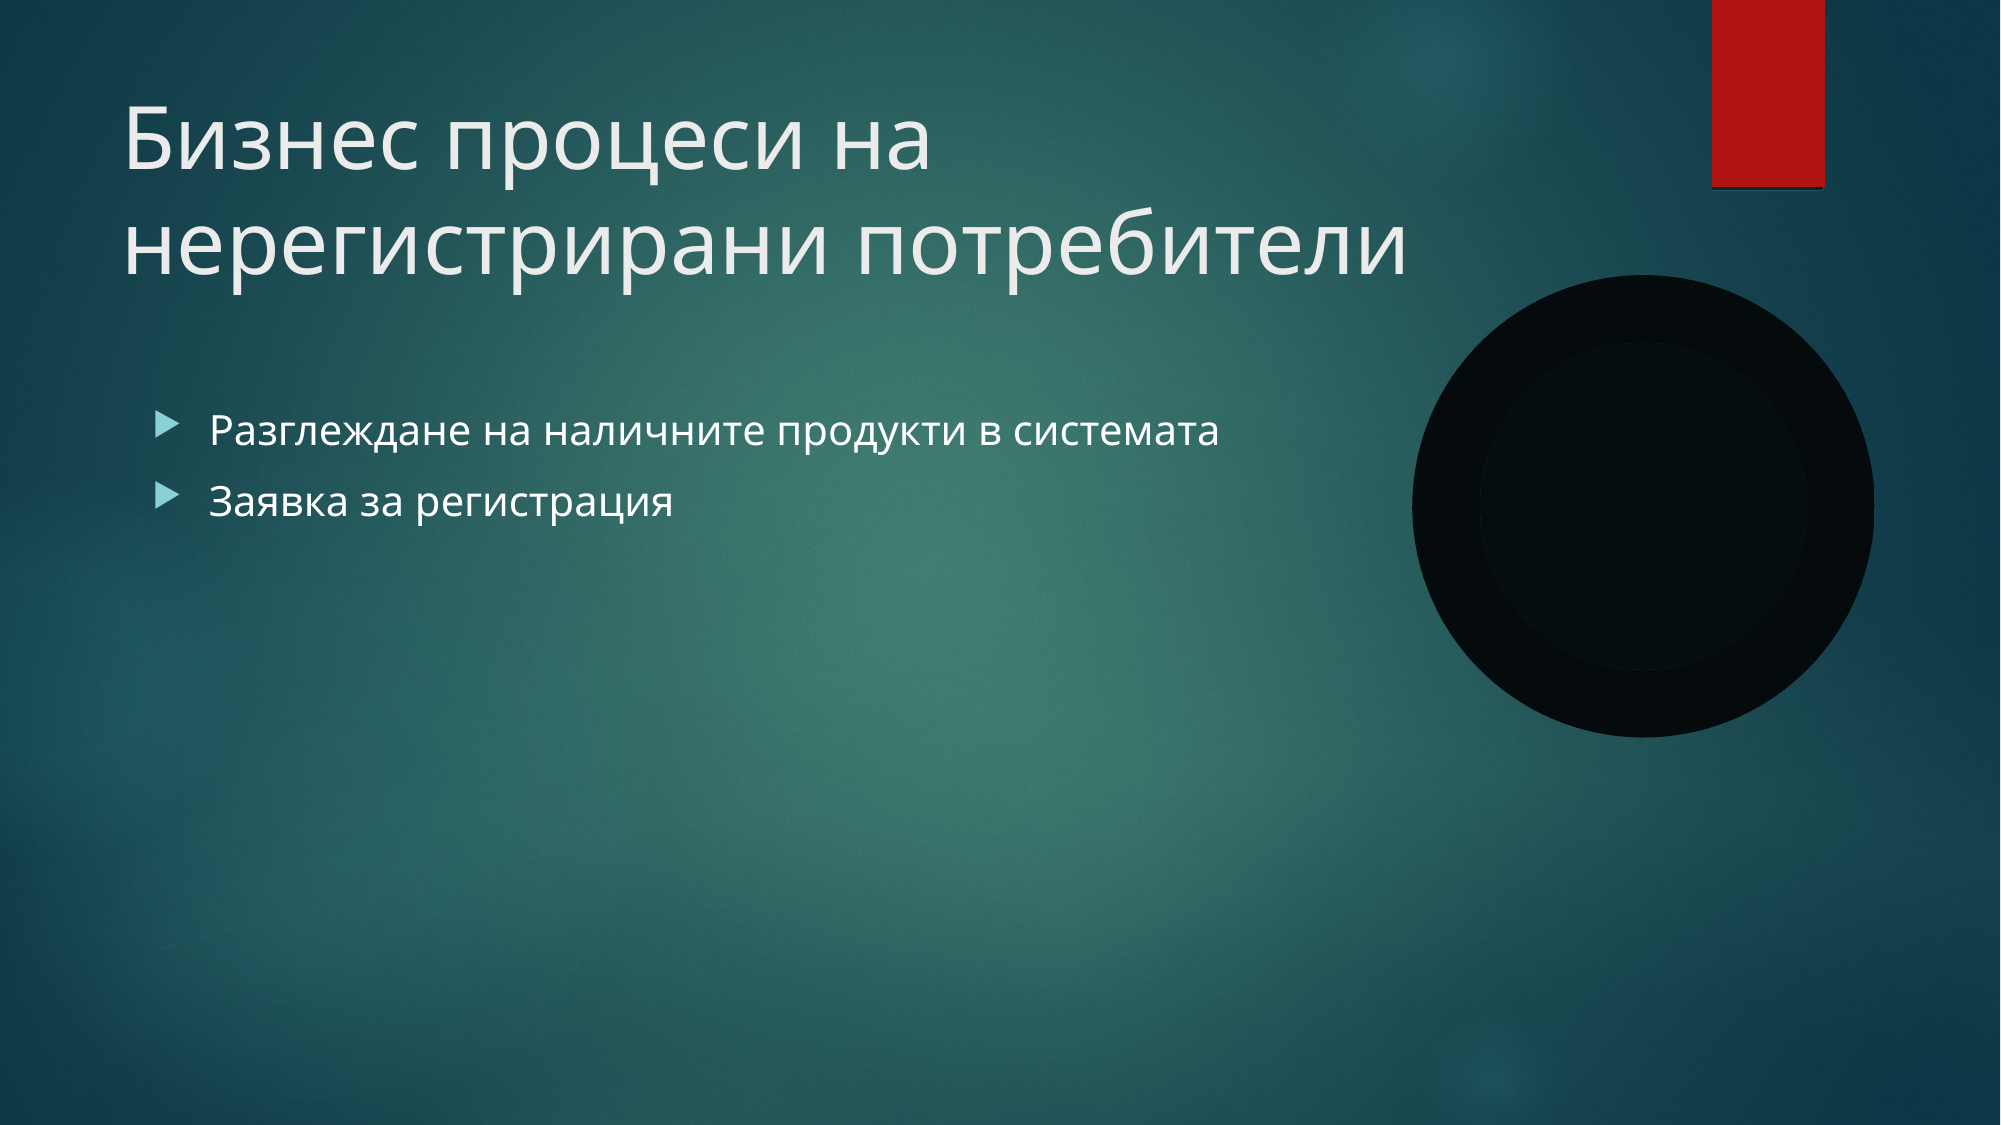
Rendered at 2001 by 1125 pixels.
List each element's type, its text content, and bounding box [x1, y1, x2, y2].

title Бизнес процеси на нерегистрирани потребители [106, 74, 1649, 305]
list Разглеждане на наличните продукти в системата Заявка за регистрация [137, 396, 1863, 938]
